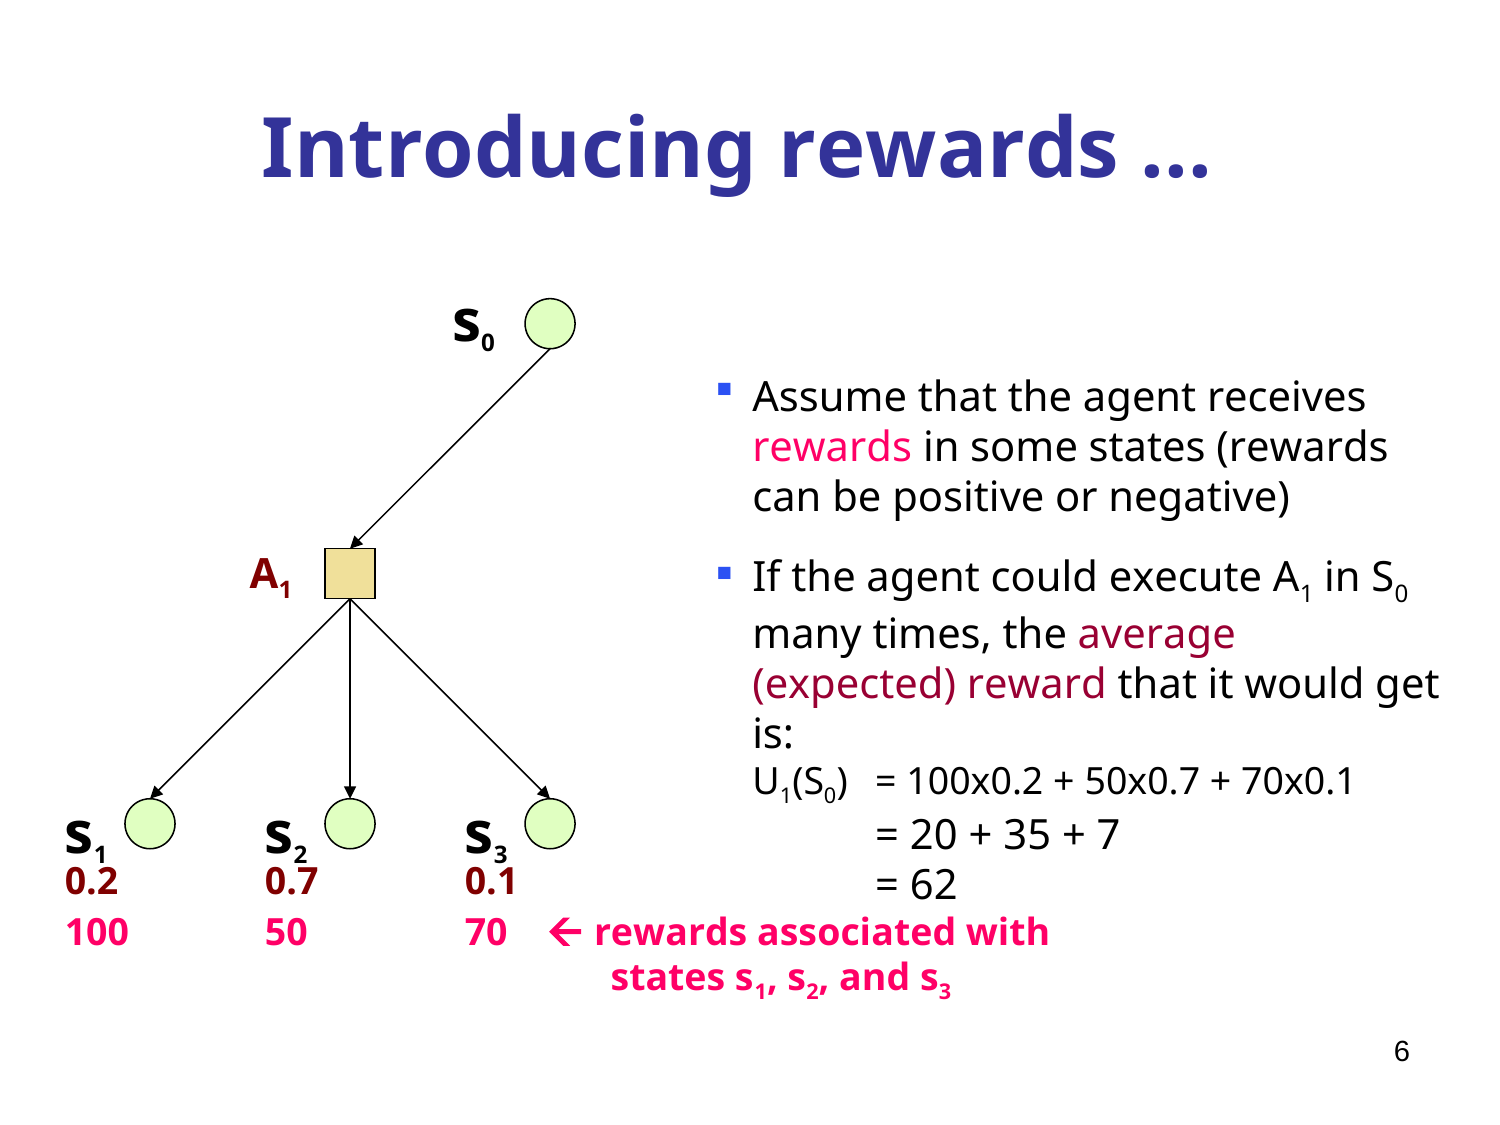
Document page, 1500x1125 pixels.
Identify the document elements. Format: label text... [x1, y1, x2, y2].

text_box 50 [250, 899, 323, 961]
text_box [324, 798, 376, 849]
text_box <number> [1074, 1024, 1426, 1103]
text_box 0.2 [50, 849, 134, 899]
text_box s0 [437, 275, 511, 365]
text_box 0.7 [250, 849, 334, 910]
text_box 0.1 [450, 849, 534, 899]
text_box 70  rewards associated with states s1, s2, and s3 [450, 899, 1076, 1012]
text_box A1 [234, 539, 308, 612]
text_box s1 [50, 787, 123, 849]
text_box s3 [450, 787, 523, 849]
text_box [124, 798, 176, 849]
text_box s2 [250, 787, 323, 849]
text_box 100 [50, 899, 145, 961]
text_box [525, 298, 576, 349]
text_box [324, 548, 376, 599]
text_box Assume that the agent receives rewards in some states (rewards can be positive or negative) If the agent could execute A1 in S0 many times, the average (expected) reward that it would get is: U1(S0) = 100x0.2 + 50x0.7 + 70x0.1 = 20 + 35 + 7 = 62 [699, 362, 1463, 917]
title Introducing rewards ... [62, 49, 1413, 238]
text_box [525, 798, 576, 849]
